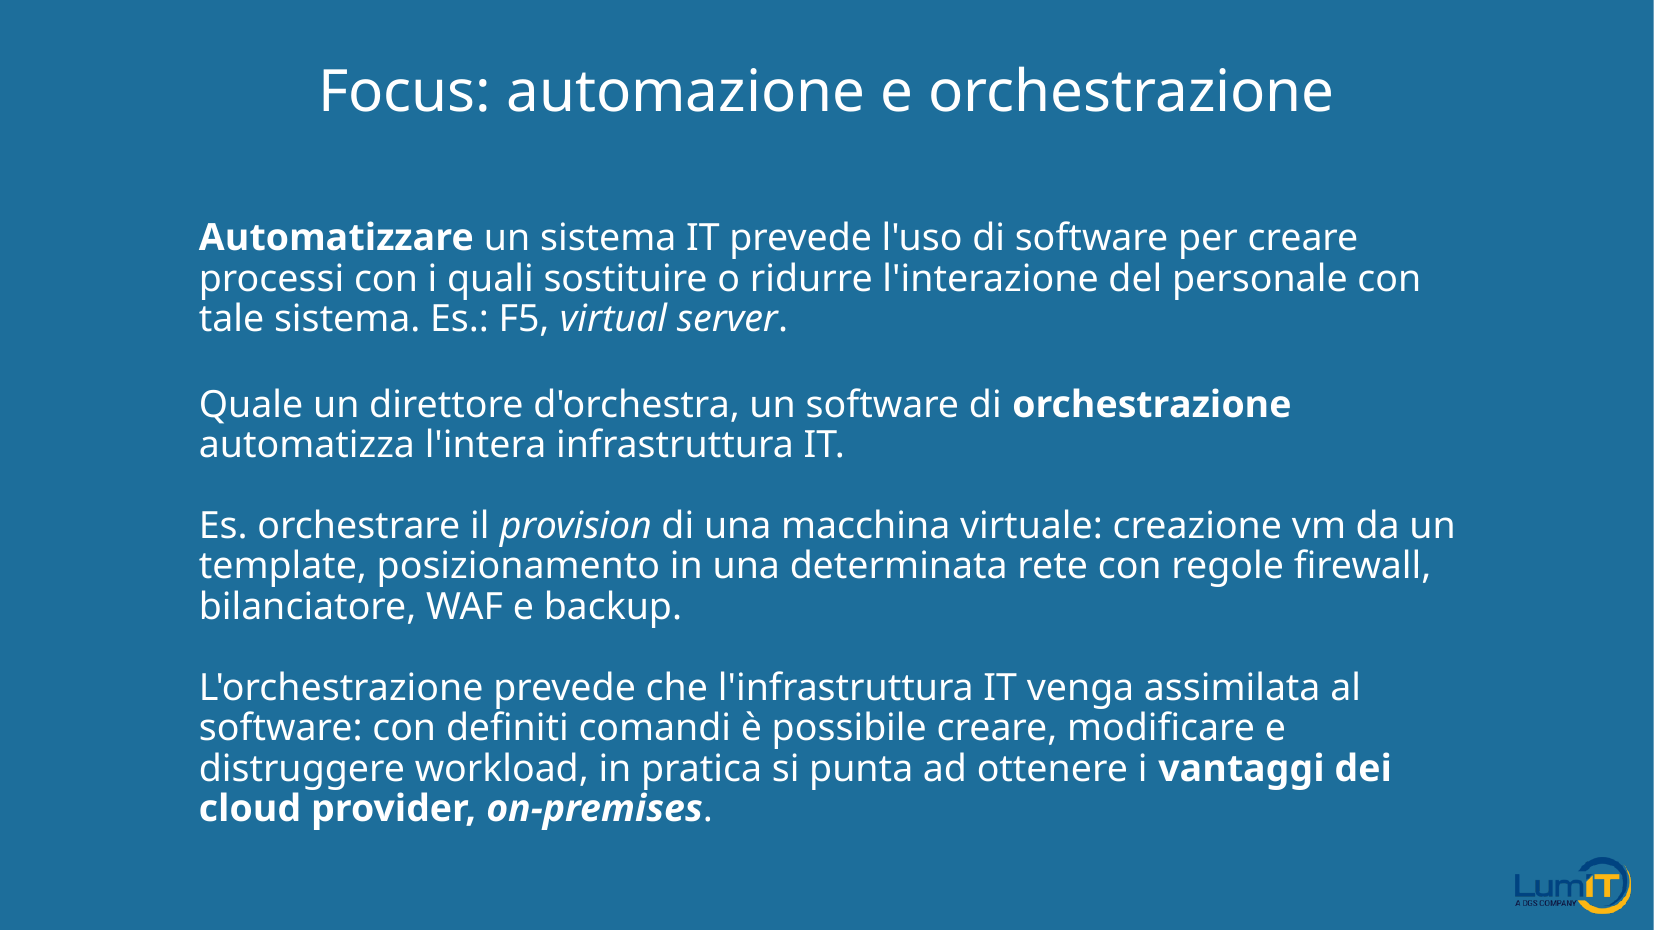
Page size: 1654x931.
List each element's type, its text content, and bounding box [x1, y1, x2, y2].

picture [1515, 857, 1631, 914]
text_box Focus: automazione e orchestrazione [123, 37, 1529, 149]
text_box Automatizzare un sistema IT prevede l'uso di software per creare processi con i quali sostituire o ridurre l'interazione del personale con tale sistema. Es.: F5, virtual server. Quale un direttore d'orchestra, un software di orchestrazione automatizza l'intera infrastruttura IT. Es. orchestrare il provision di una macchina virtuale: creazione vm da un template, posizionamento in una determinata rete con regole firewall, bilanciatore, WAF e backup. L'orchestrazione prevede che l'infrastruttura IT venga assimilata al software: con definiti comandi è possibile creare, modificare e distruggere workload, in pratica si punta ad ottenere i vantaggi dei cloud provider, on-premises. [158, 198, 1530, 810]
